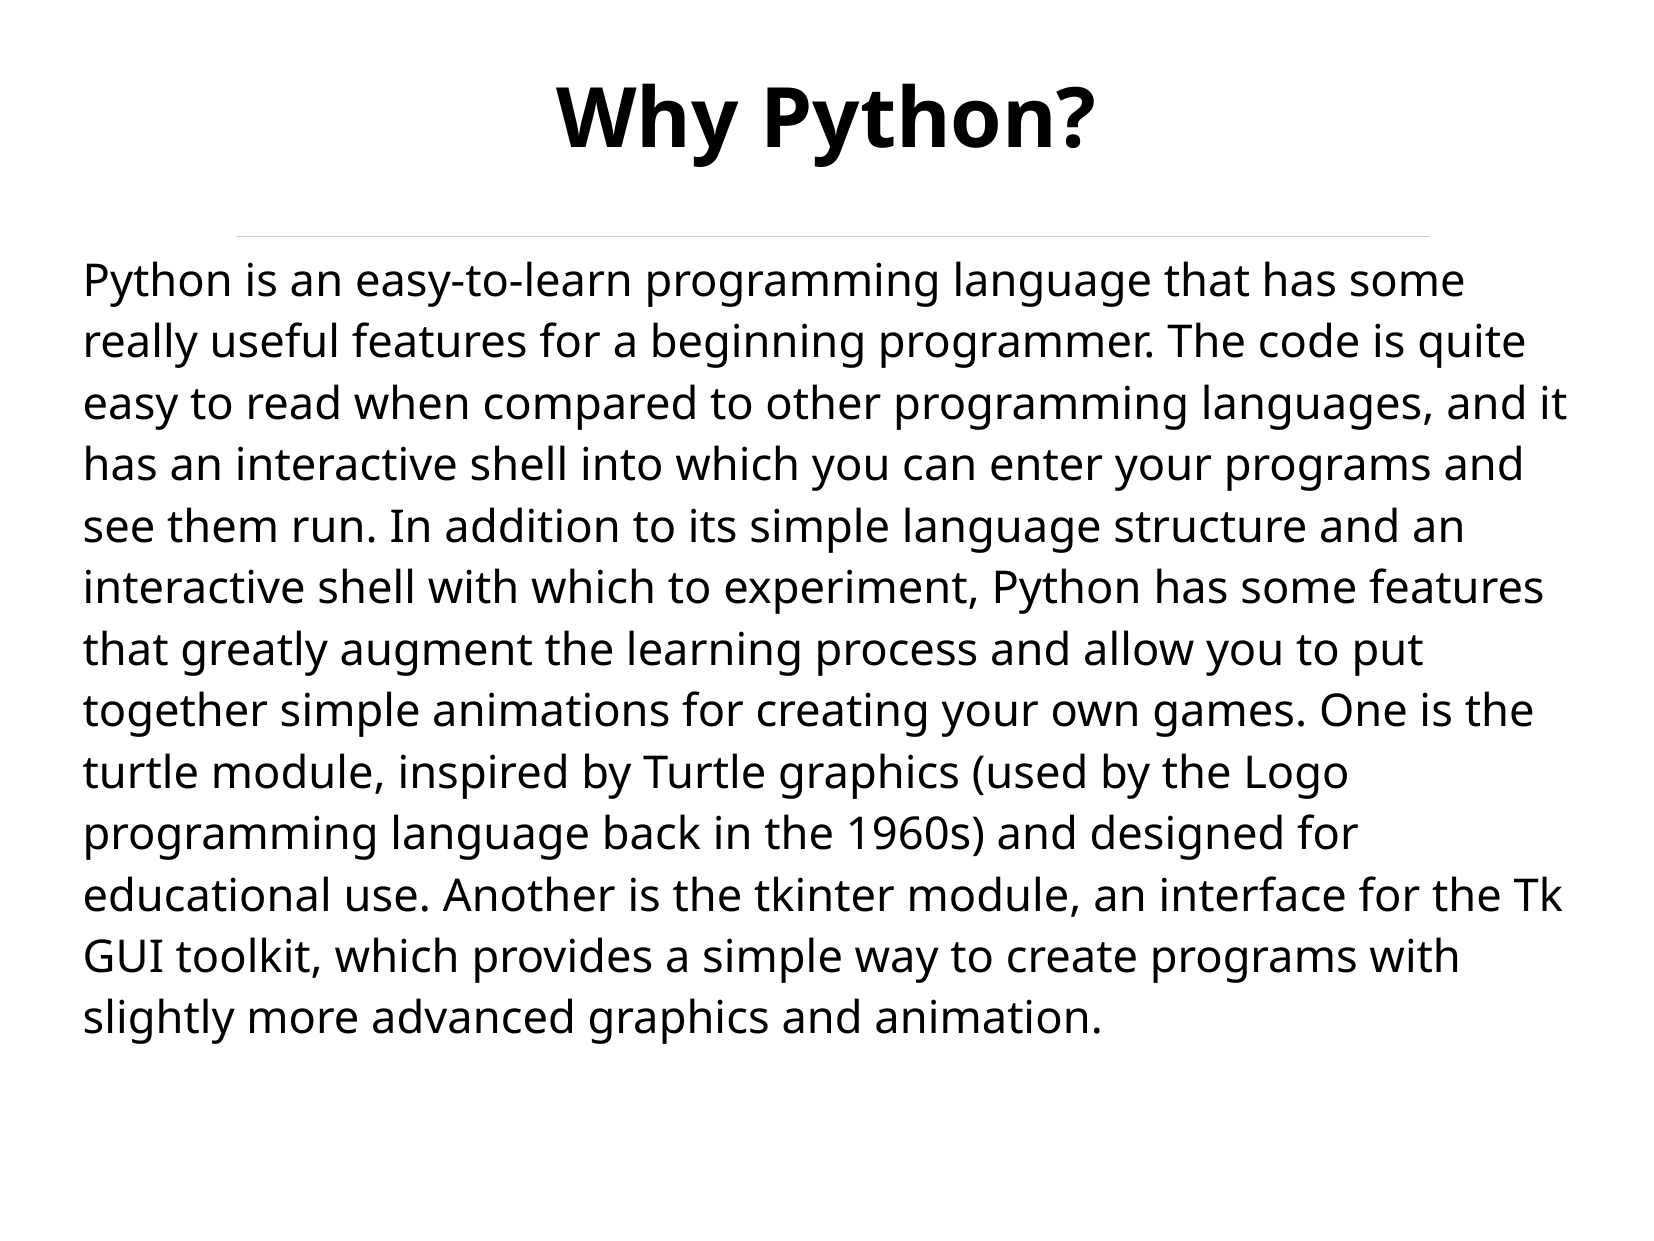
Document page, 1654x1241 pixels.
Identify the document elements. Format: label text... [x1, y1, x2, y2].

title Why Python? [82, 11, 1571, 219]
list Python is an easy-to-learn programming language that has some really useful features for a beginning programmer. The code is quite easy to read when compared to other programming languages, and it has an interactive shell into which you can enter your programs and see them run. In addition to its simple language structure and an interactive shell with which to experiment, Python has some features that greatly augment the learning process and allow you to put together simple animations for creating your own games. One is the turtle module, inspired by Turtle graphics (used by the Logo programming language back in the 1960s) and designed for educational use. Another is the tkinter module, an interface for the Tk GUI toolkit, which provides a simple way to create programs with slightly more advanced graphics and animation. [82, 248, 1571, 1111]
